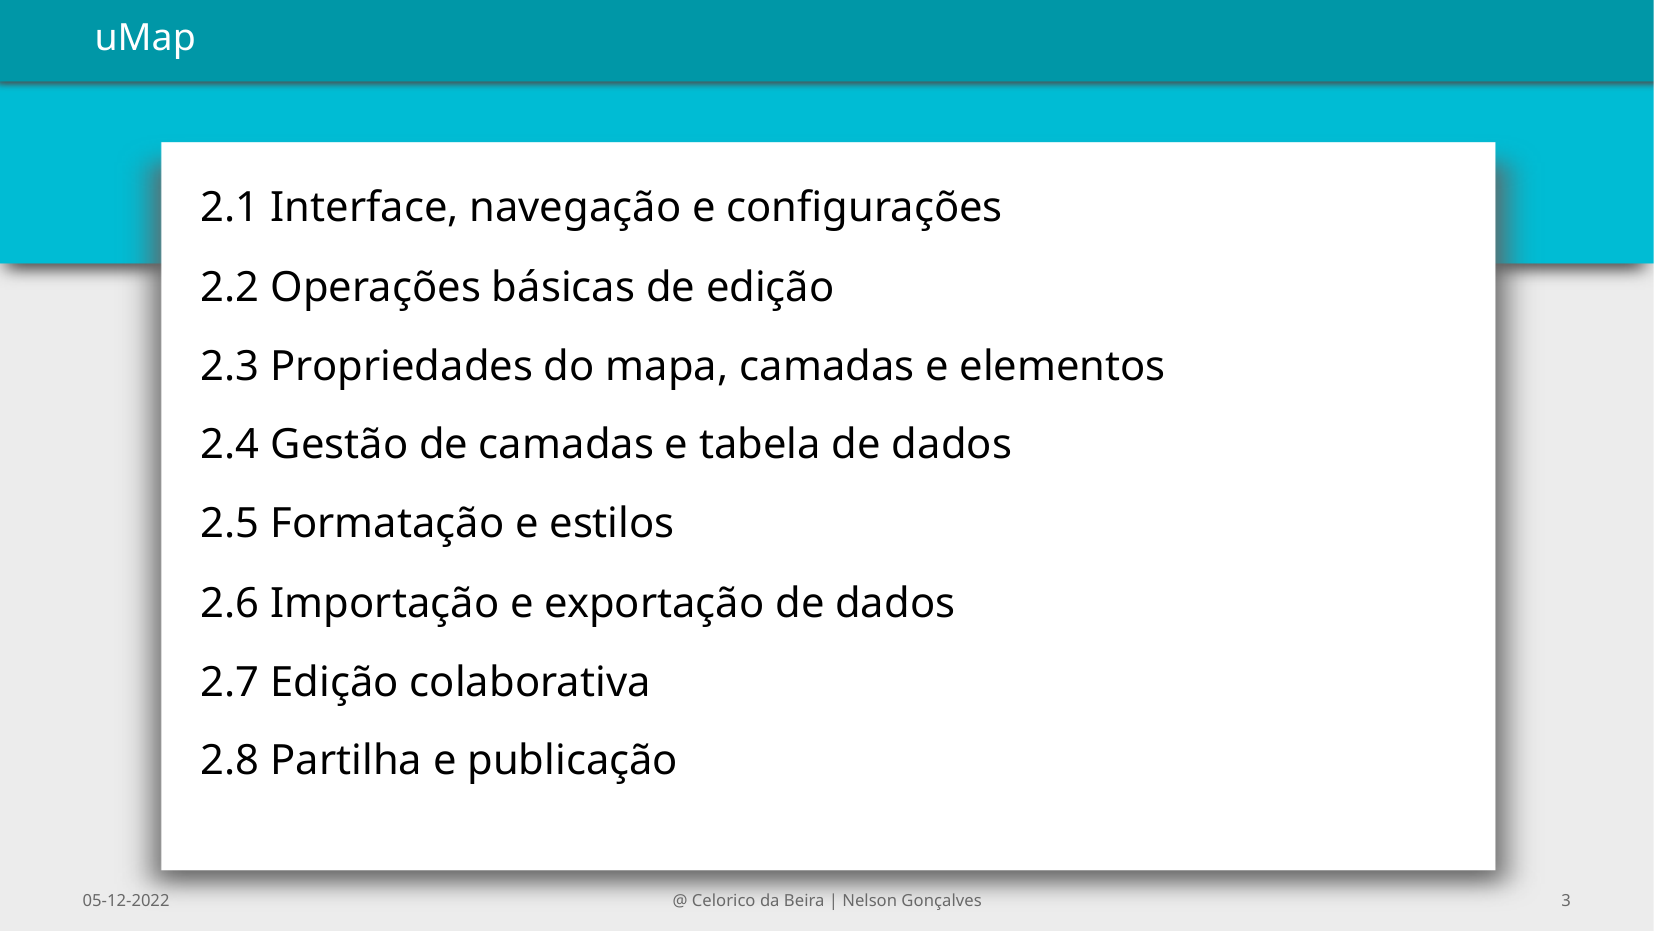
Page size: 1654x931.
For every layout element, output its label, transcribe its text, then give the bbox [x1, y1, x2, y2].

picture [0, 0, 1654, 931]
title uMap [94, 10, 1583, 63]
list 2.1 Interface, navegação e configurações 2.2 Operações básicas de edição 2.3 Propriedades do mapa, camadas e elementos 2.4 Gestão de camadas e tabela de dados 2.5 Formatação e estilos 2.6 Importação e exportação de dados 2.7 Edição colaborativa 2.8 Partilha e publicação [200, 177, 1465, 827]
